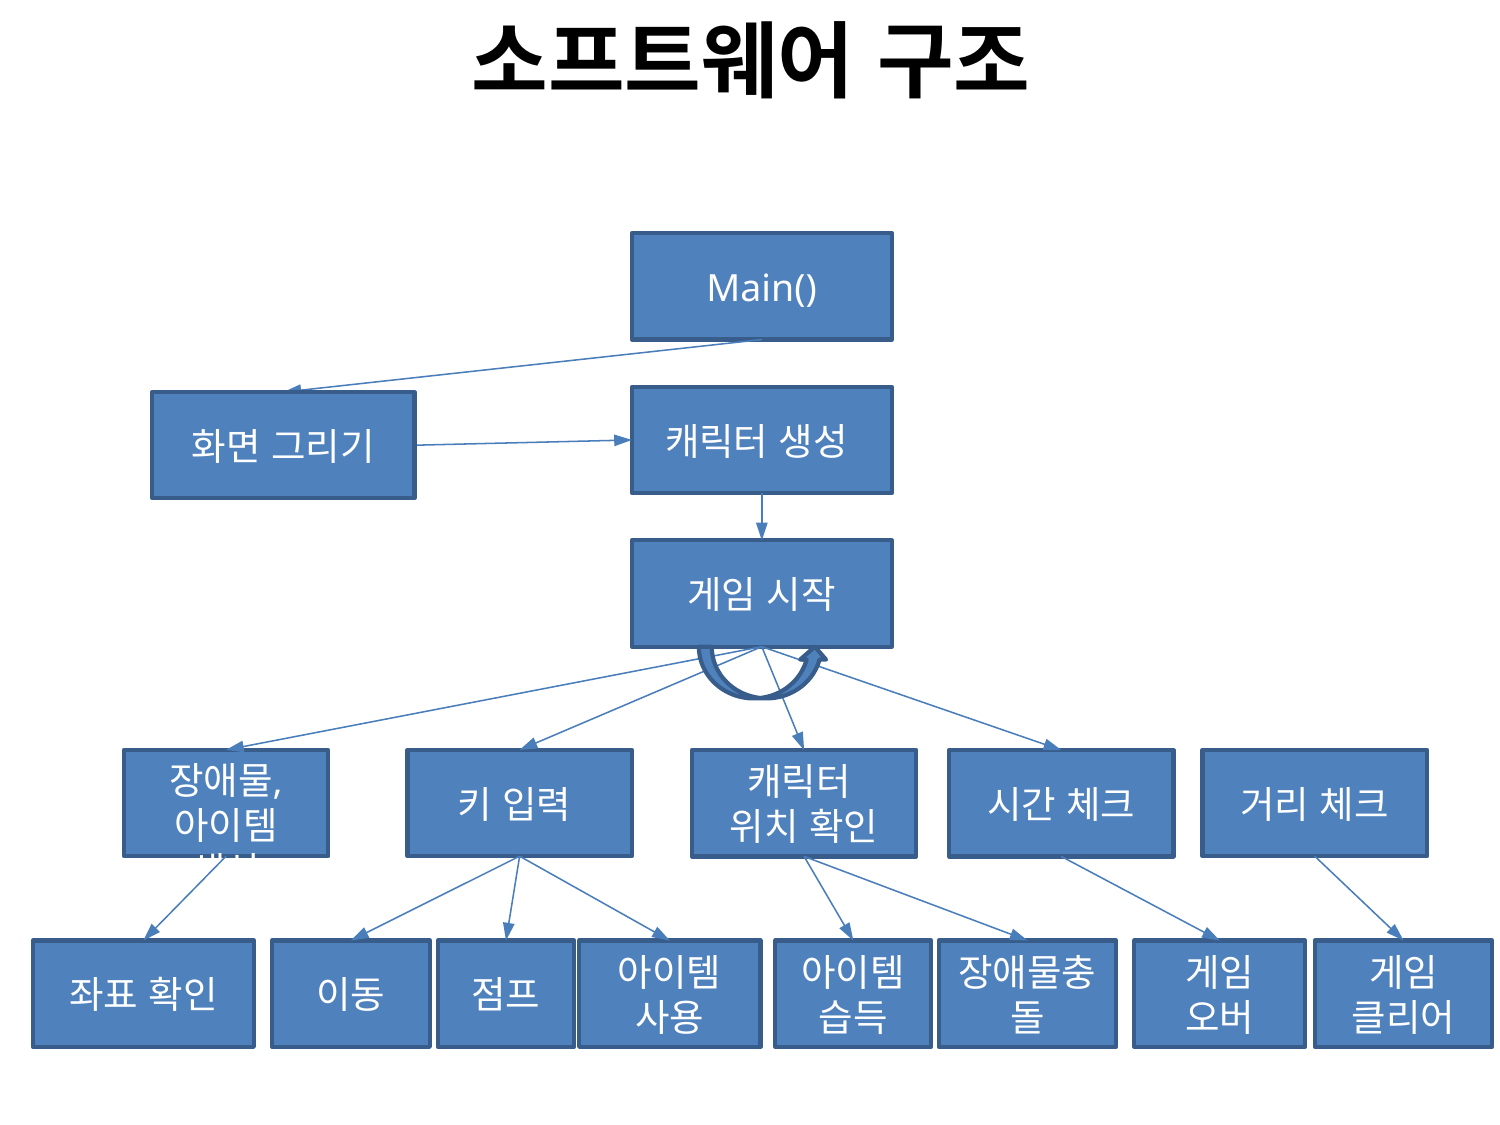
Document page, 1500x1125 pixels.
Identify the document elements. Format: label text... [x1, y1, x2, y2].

text_box 캐릭터 위치 확인 [692, 750, 916, 856]
text_box [698, 646, 827, 699]
text_box 아이템 사용 [579, 941, 760, 1047]
text_box 화면 그리기 [152, 392, 415, 498]
text_box 게임 클리어 [1315, 941, 1492, 1047]
text_box 게임 오버 [1134, 941, 1305, 1047]
text_box 키 입력 [407, 750, 632, 856]
text_box 게임 시작 [632, 540, 892, 647]
text_box 시간 체크 [949, 750, 1174, 856]
text_box 캐릭터 생성 [632, 387, 892, 493]
text_box 좌표 확인 [33, 941, 254, 1047]
text_box Main() [632, 233, 892, 340]
title 소프트웨어 구조 [76, 0, 1427, 189]
text_box 이동 [272, 941, 430, 1047]
text_box 점프 [438, 941, 574, 1047]
text_box 거리 체크 [1203, 750, 1427, 856]
text_box 아이템습득 [775, 941, 931, 1047]
text_box 장애물충돌 [939, 941, 1116, 1047]
text_box 장애물, 아이템 생성 [124, 750, 328, 856]
